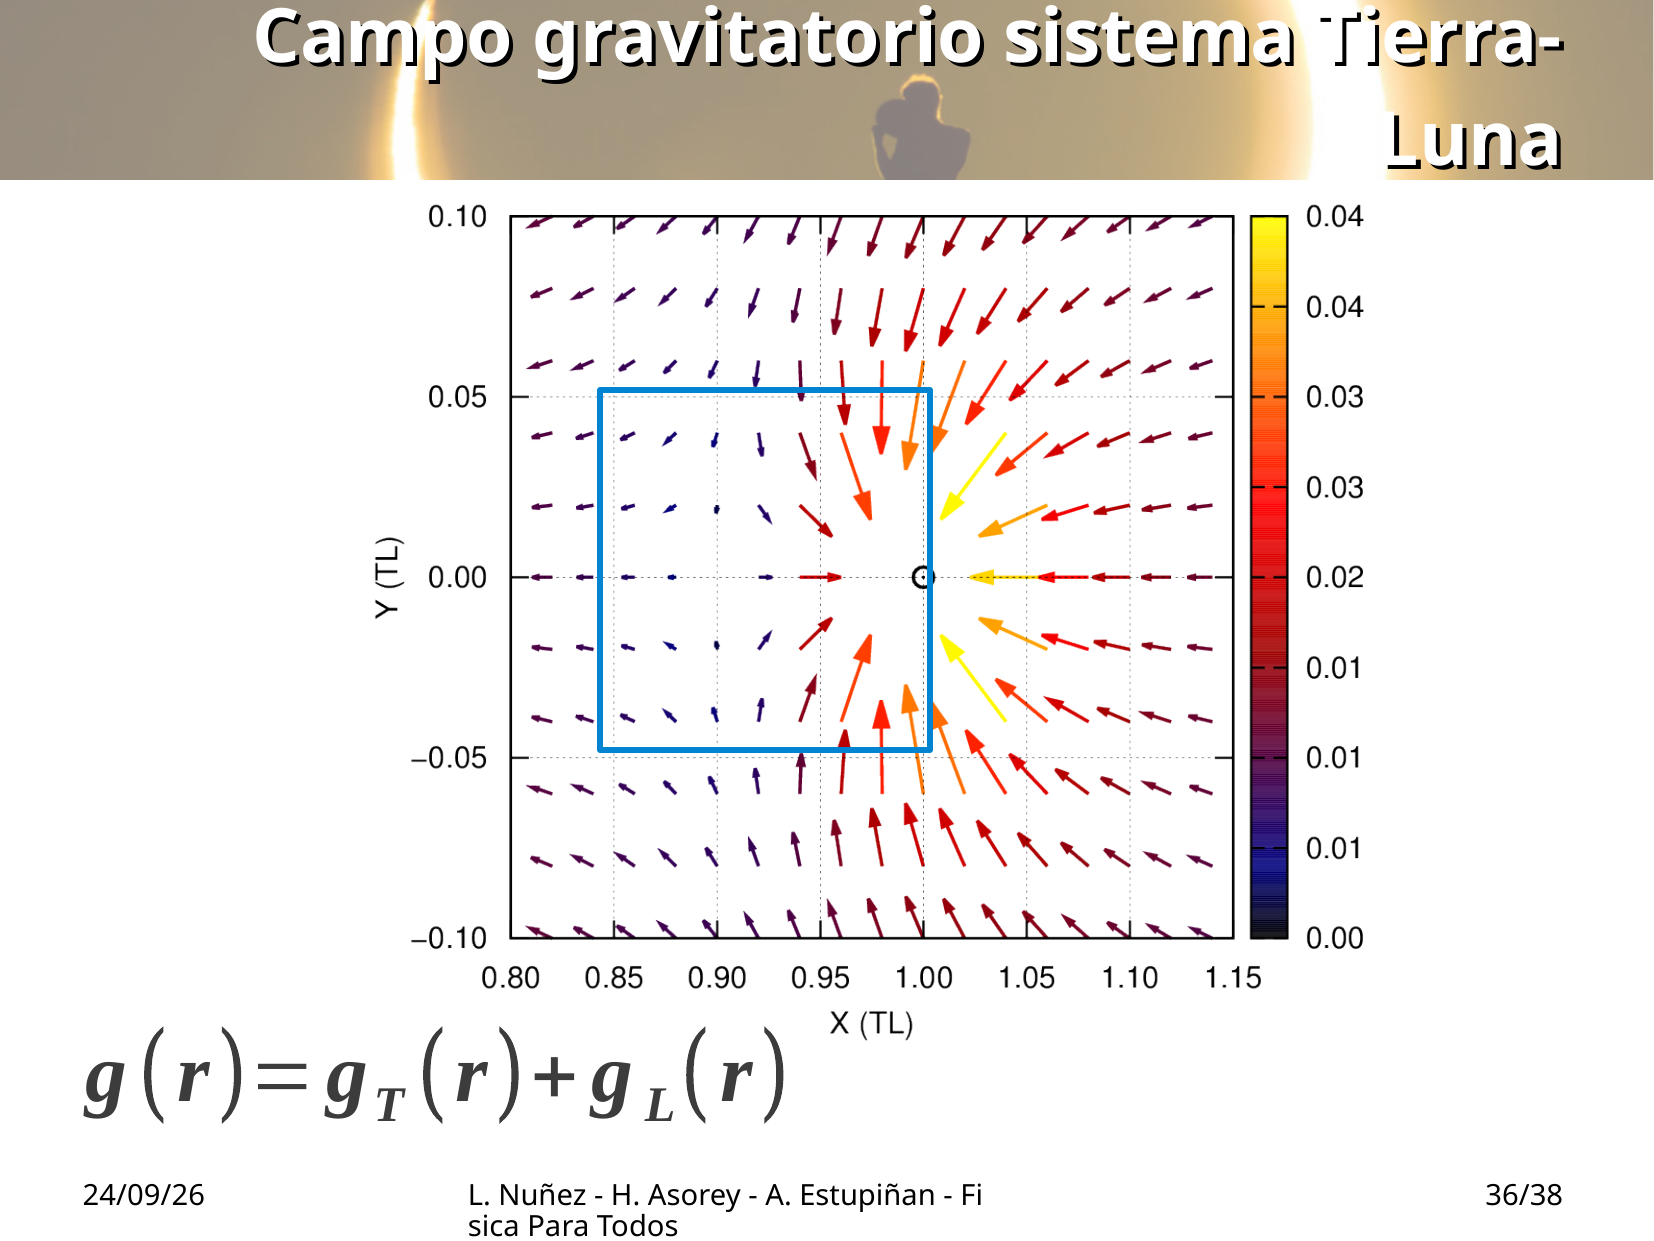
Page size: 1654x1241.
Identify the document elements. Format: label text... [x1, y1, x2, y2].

picture [0, 0, 1654, 1141]
title Campo gravitatorio sistema Tierra-Luna [75, 19, 1564, 151]
chart [71, 1020, 802, 1132]
